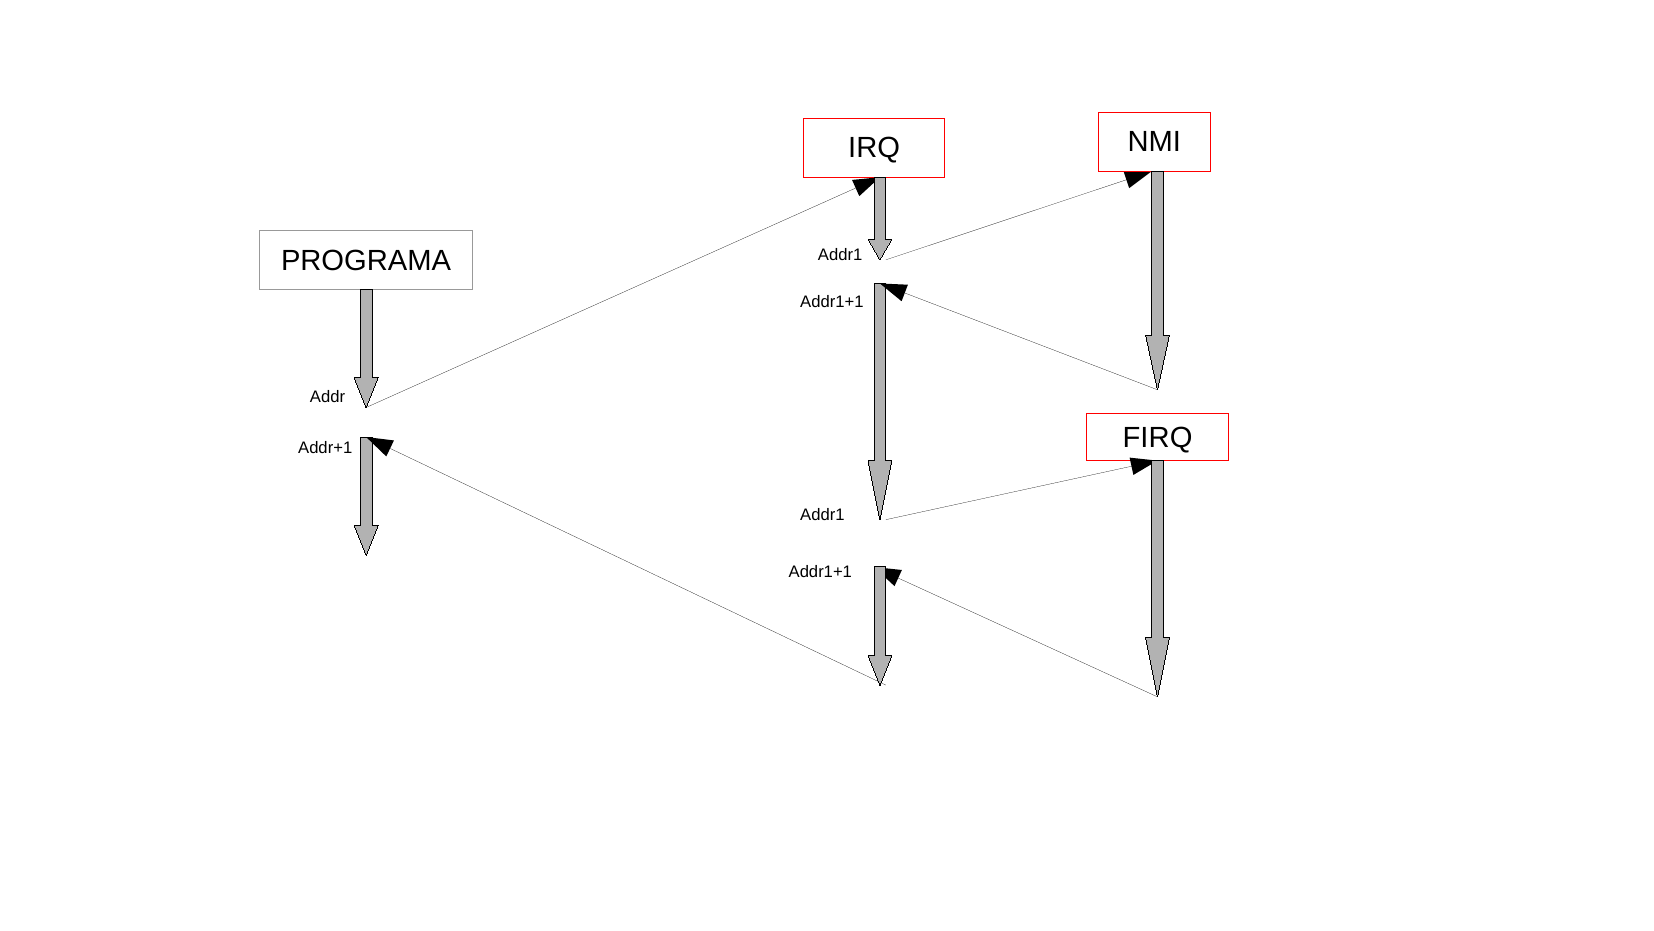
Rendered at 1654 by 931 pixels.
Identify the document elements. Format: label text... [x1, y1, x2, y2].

text_box Addr1+1 [785, 285, 880, 319]
text_box [1145, 460, 1170, 696]
text_box [1145, 171, 1170, 389]
text_box [354, 465, 379, 556]
text_box [354, 289, 379, 406]
text_box [886, 239, 892, 250]
text_box Addr1 [803, 238, 886, 272]
text_box FIRQ [1086, 413, 1229, 461]
text_box Addr1+1 [773, 555, 869, 589]
text_box Addr1 [785, 497, 869, 532]
text_box Addr [295, 379, 367, 414]
text_box [868, 283, 892, 520]
text_box [874, 177, 886, 238]
text_box PROGRAMA [259, 230, 473, 290]
text_box Addr+1 [283, 431, 378, 465]
text_box [868, 566, 892, 686]
text_box IRQ [803, 118, 945, 178]
text_box NMI [1098, 112, 1211, 172]
